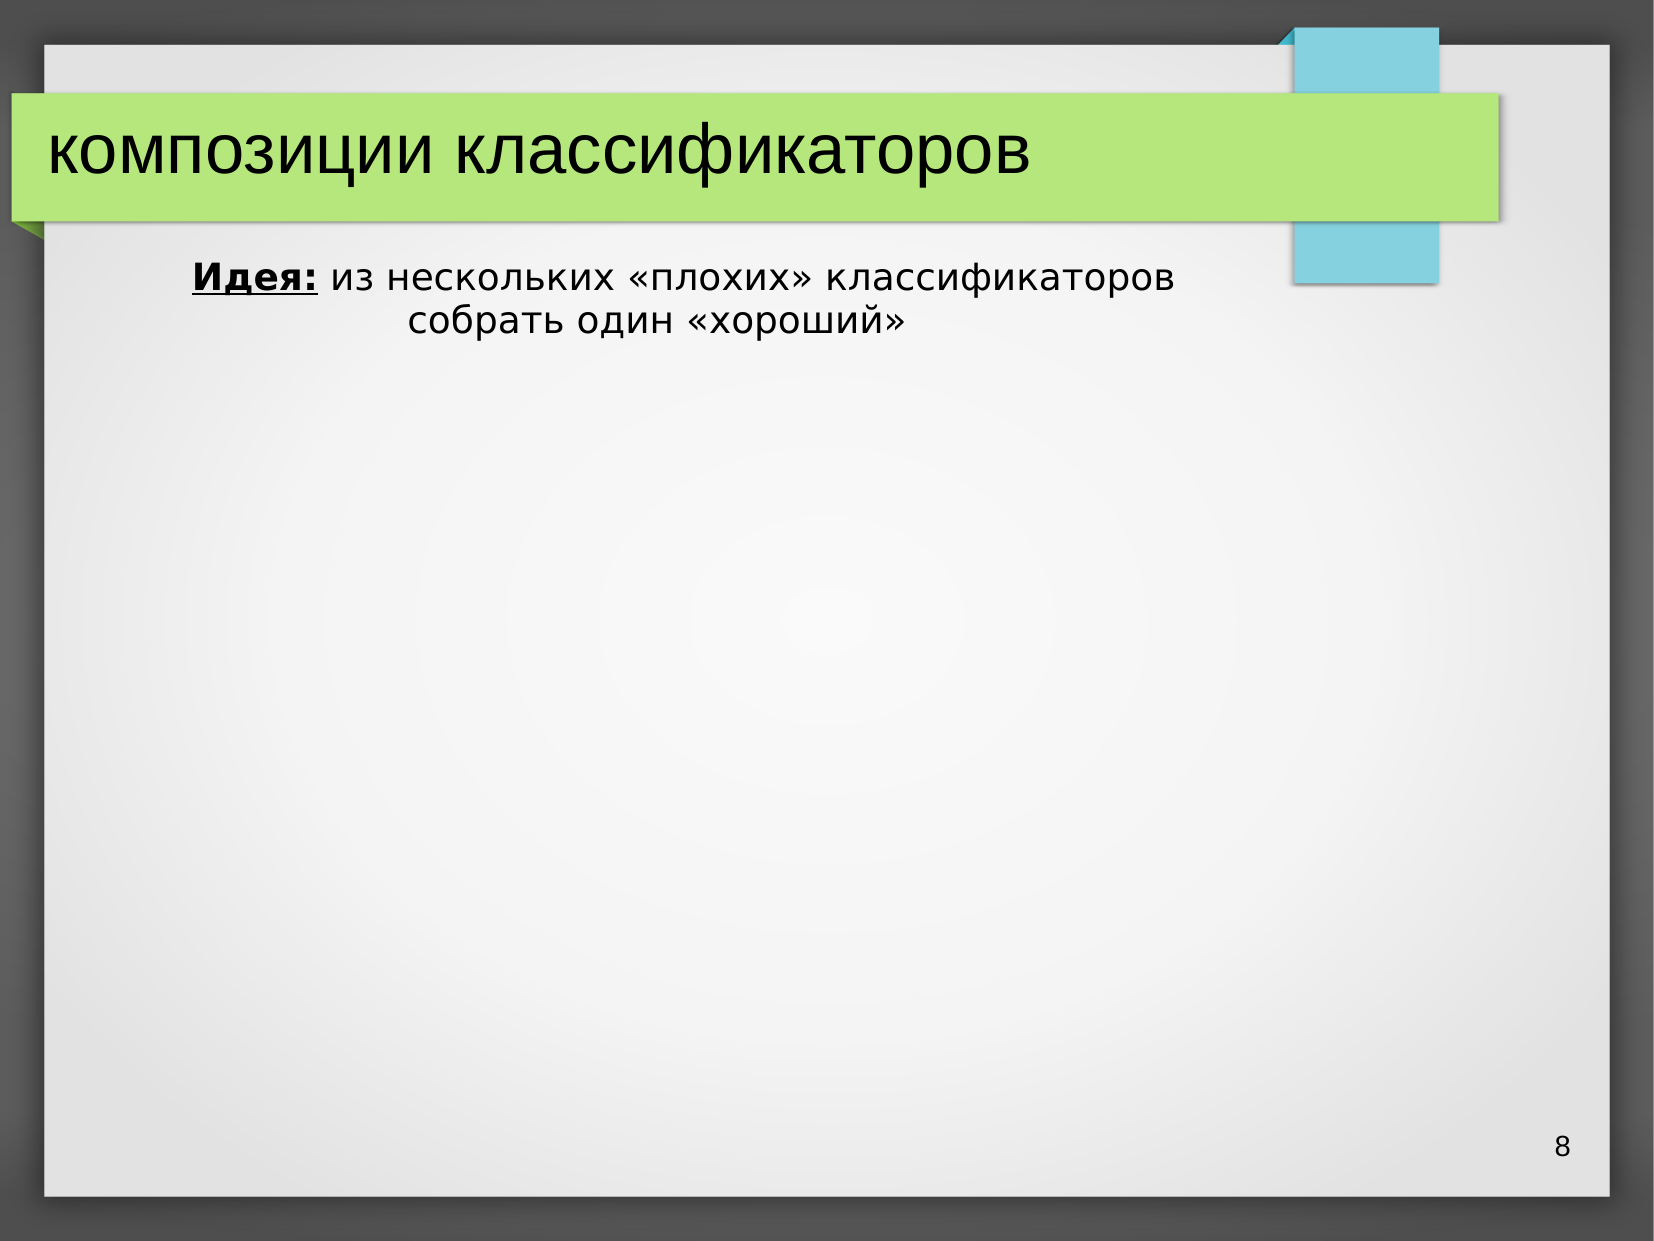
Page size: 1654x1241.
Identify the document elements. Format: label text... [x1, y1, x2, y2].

picture [0, 0, 1654, 1241]
text_box Идея: из нескольких «плохих» классификаторов собрать один «хороший» [177, 248, 1205, 890]
title композиции классификаторов [47, 109, 1501, 189]
